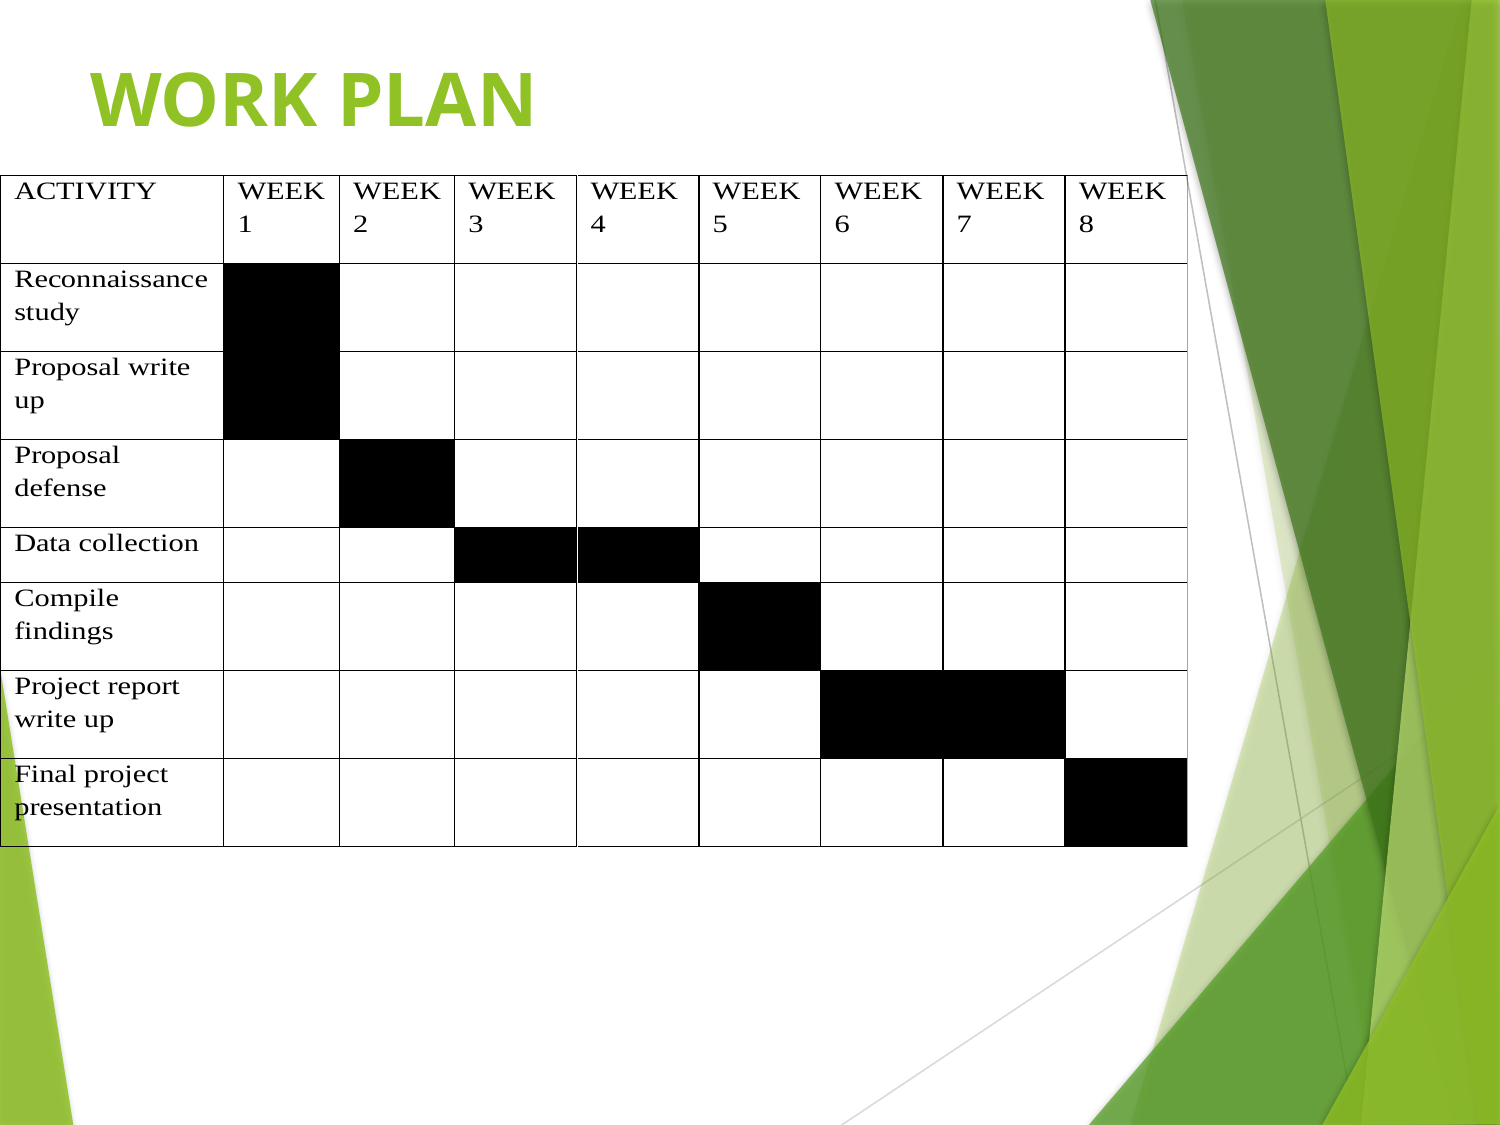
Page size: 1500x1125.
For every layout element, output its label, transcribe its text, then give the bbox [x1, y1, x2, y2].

title WORK PLAN [75, 45, 1425, 150]
picture [0, 174, 1188, 902]
